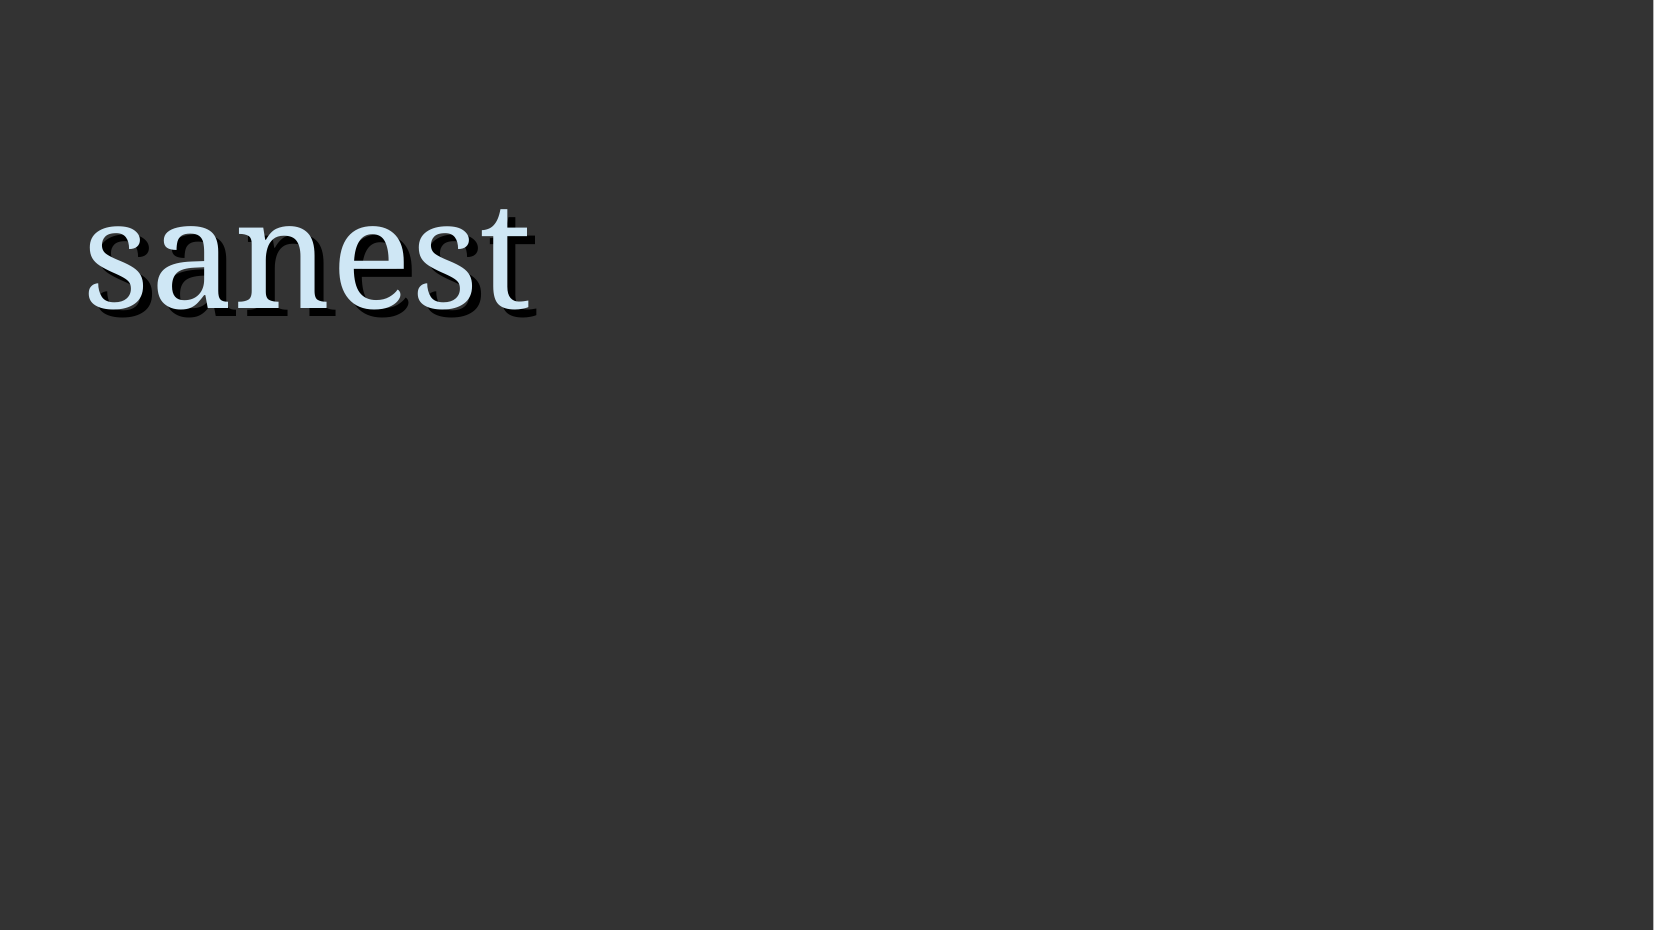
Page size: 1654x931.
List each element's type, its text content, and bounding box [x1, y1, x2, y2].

title sanest [82, 147, 1571, 838]
